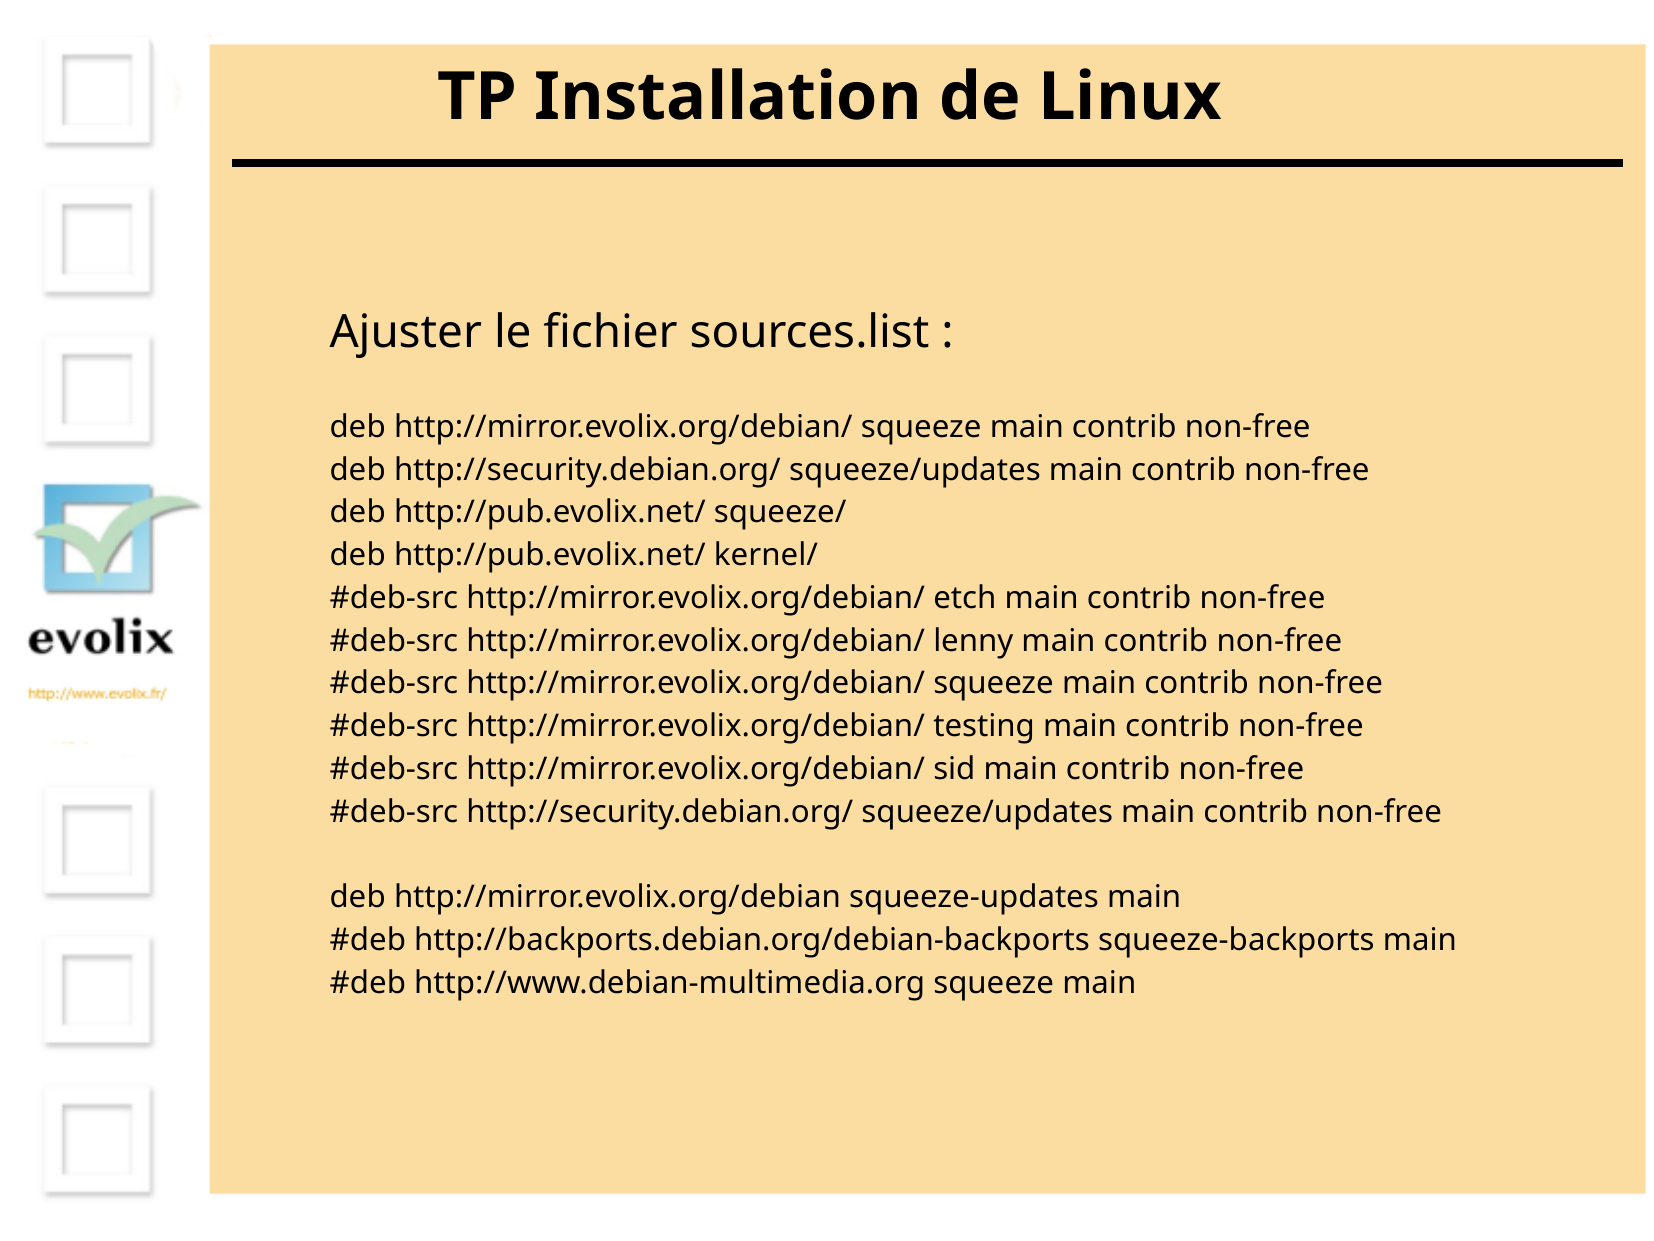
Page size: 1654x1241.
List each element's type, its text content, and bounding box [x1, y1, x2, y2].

picture [0, 35, 1654, 1204]
title TP Installation de Linux [21, 18, 1638, 169]
subtitle Ajuster le fichier sources.list : deb http://mirror.evolix.org/debian/ squeeze main contrib non-free deb http://security.debian.org/ squeeze/updates main contrib non-free deb http://pub.evolix.net/ squeeze/ deb http://pub.evolix.net/ kernel/ #deb-src http://mirror.evolix.org/debian/ etch main contrib non-free #deb-src http://mirror.evolix.org/debian/ lenny main contrib non-free #deb-src http://mirror.evolix.org/debian/ squeeze main contrib non-free #deb-src http://mirror.evolix.org/debian/ testing main contrib non-free #deb-src http://mirror.evolix.org/debian/ sid main contrib non-free #deb-src http://security.debian.org/ squeeze/updates main contrib non-free deb http://mirror.evolix.org/debian squeeze-updates main #deb http://backports.debian.org/debian-backports squeeze-backports main #deb http://www.debian-multimedia.org squeeze main [254, 141, 1631, 1202]
